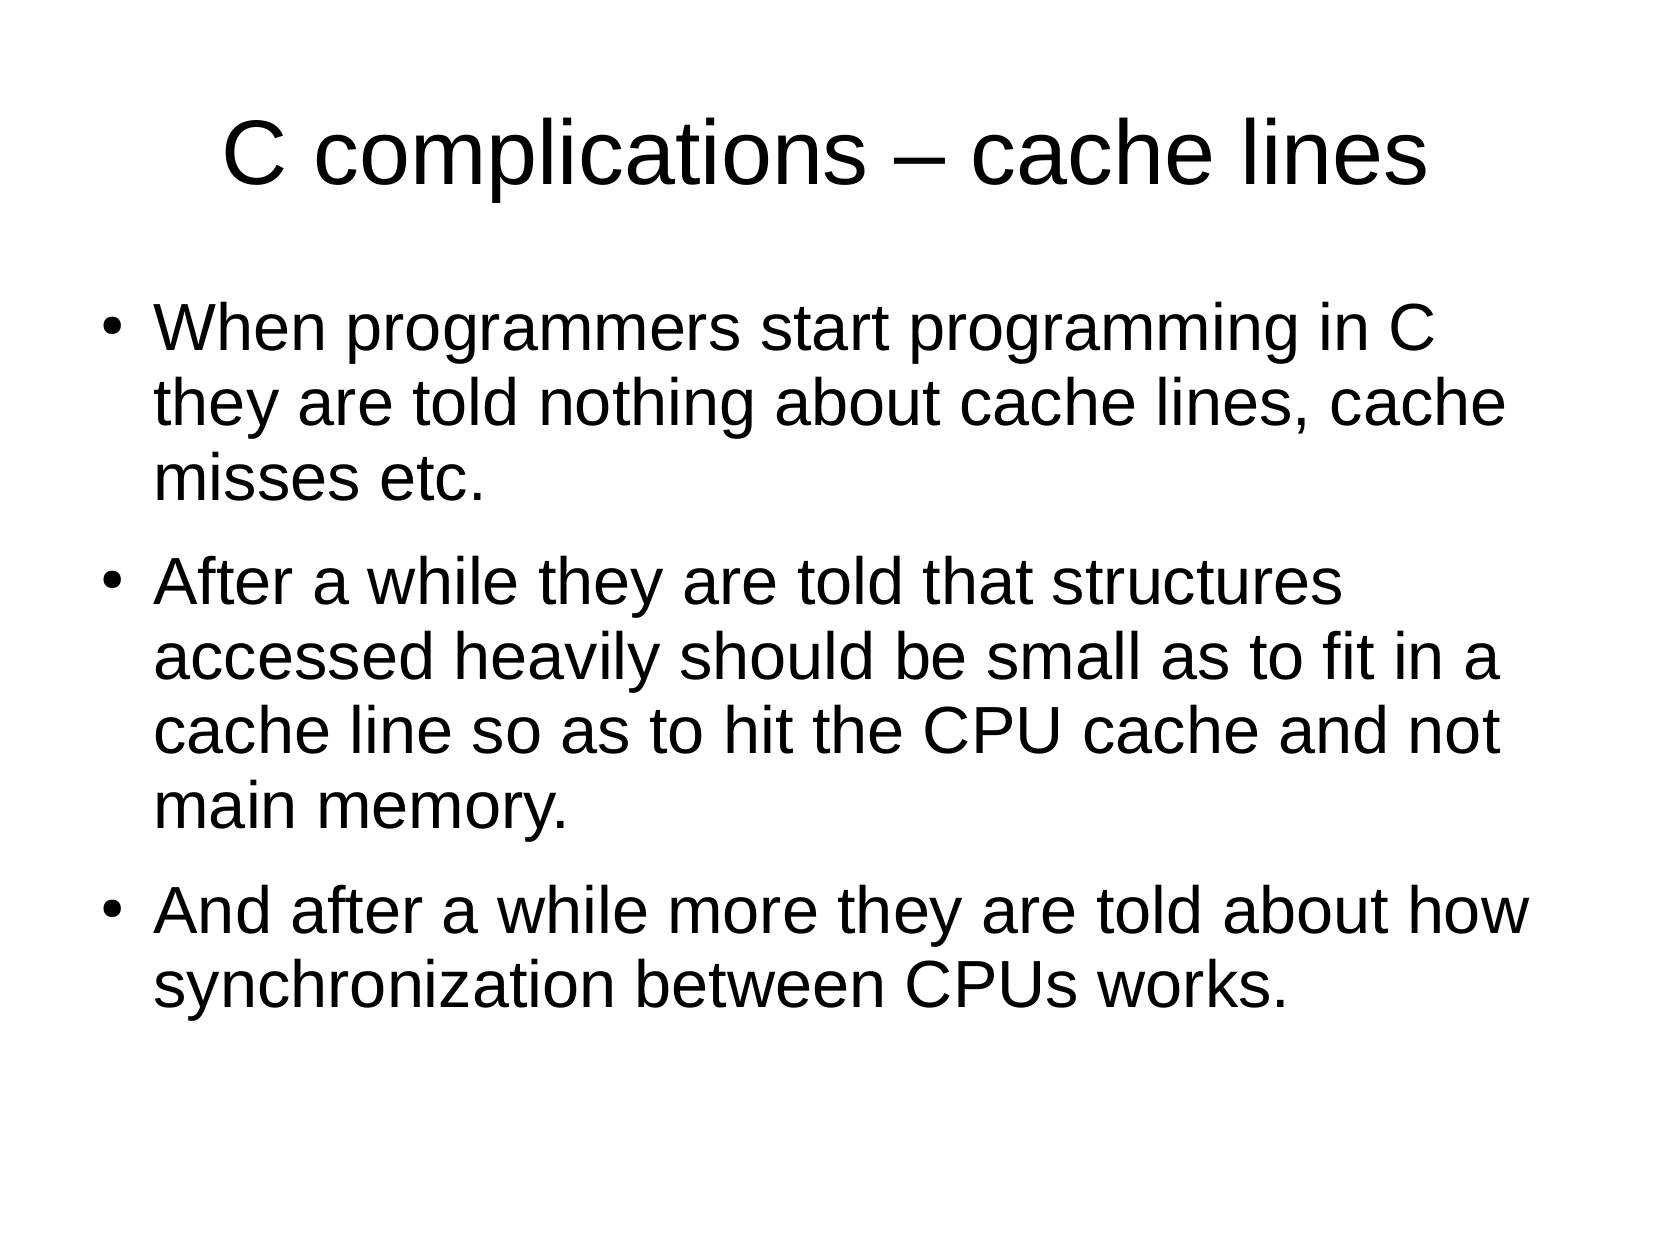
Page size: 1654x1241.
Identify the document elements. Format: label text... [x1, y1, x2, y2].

title C complications – cache lines [82, 49, 1571, 257]
list When programmers start programming in C they are told nothing about cache lines, cache misses etc. After a while they are told that structures accessed heavily should be small as to fit in a cache line so as to hit the CPU cache and not main memory. And after a while more they are told about how synchronization between CPUs works. [82, 290, 1571, 1109]
